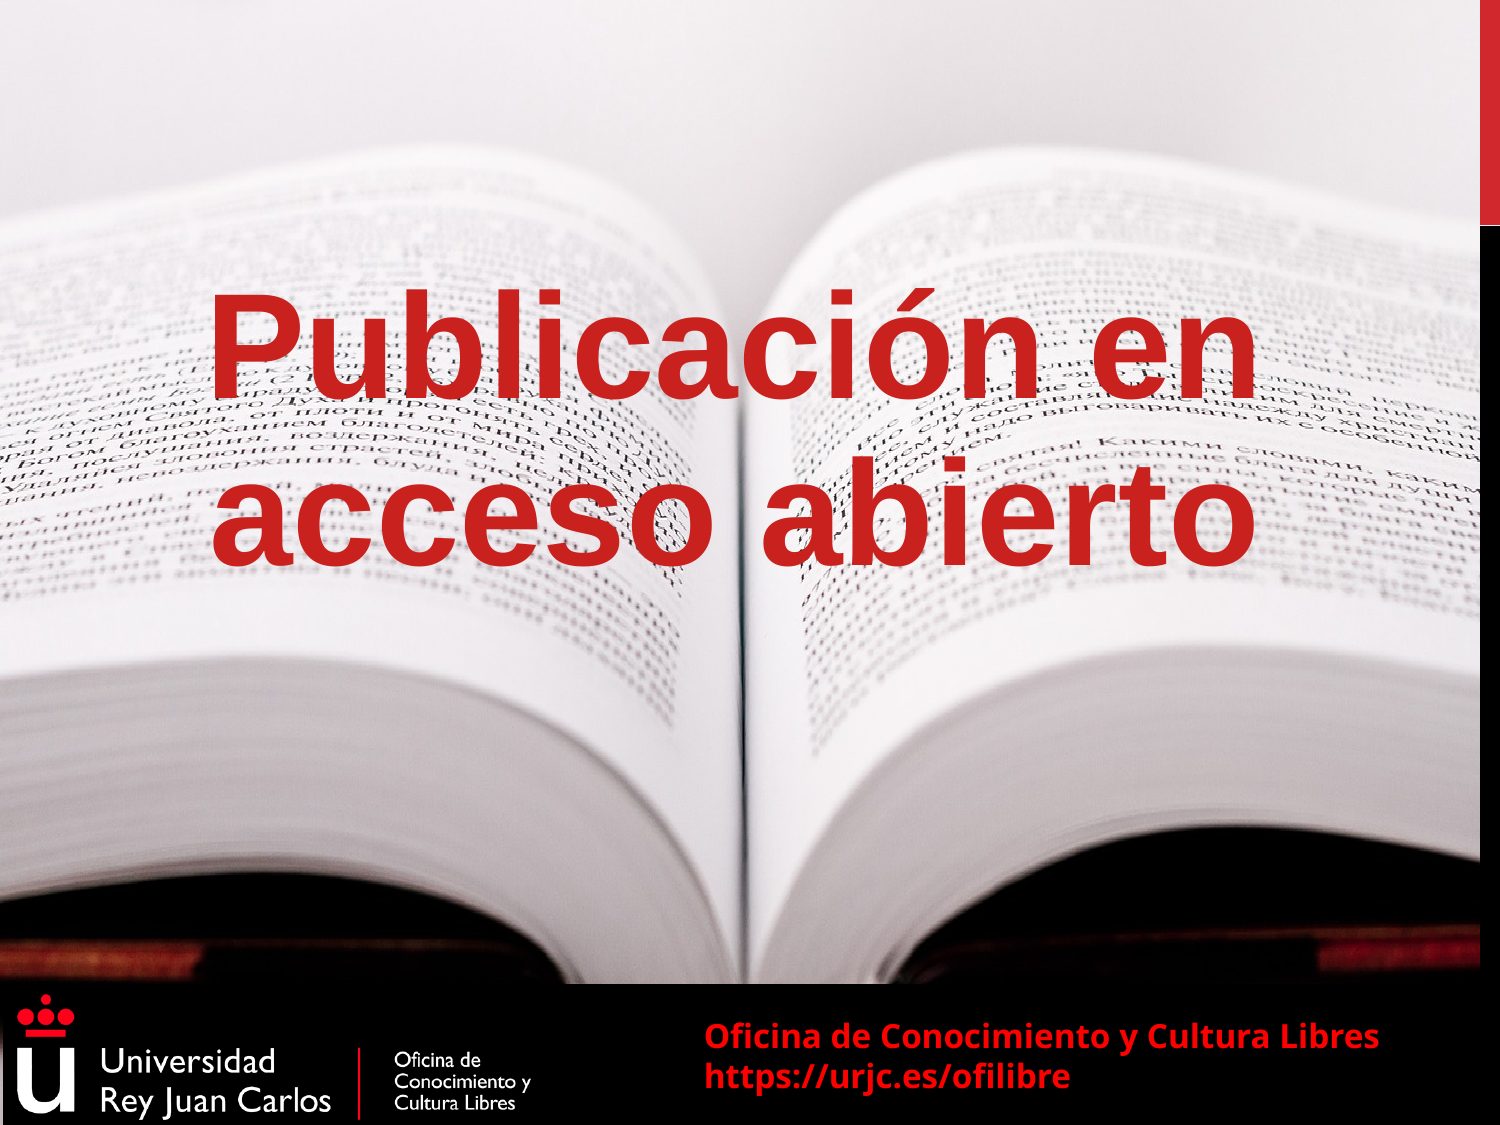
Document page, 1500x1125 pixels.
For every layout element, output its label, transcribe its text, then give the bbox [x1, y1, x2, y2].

picture [17, 994, 531, 1120]
text_box Publicación en acceso abierto [120, 254, 1351, 605]
picture [0, 0, 1500, 1125]
title [75, 285, 1425, 661]
